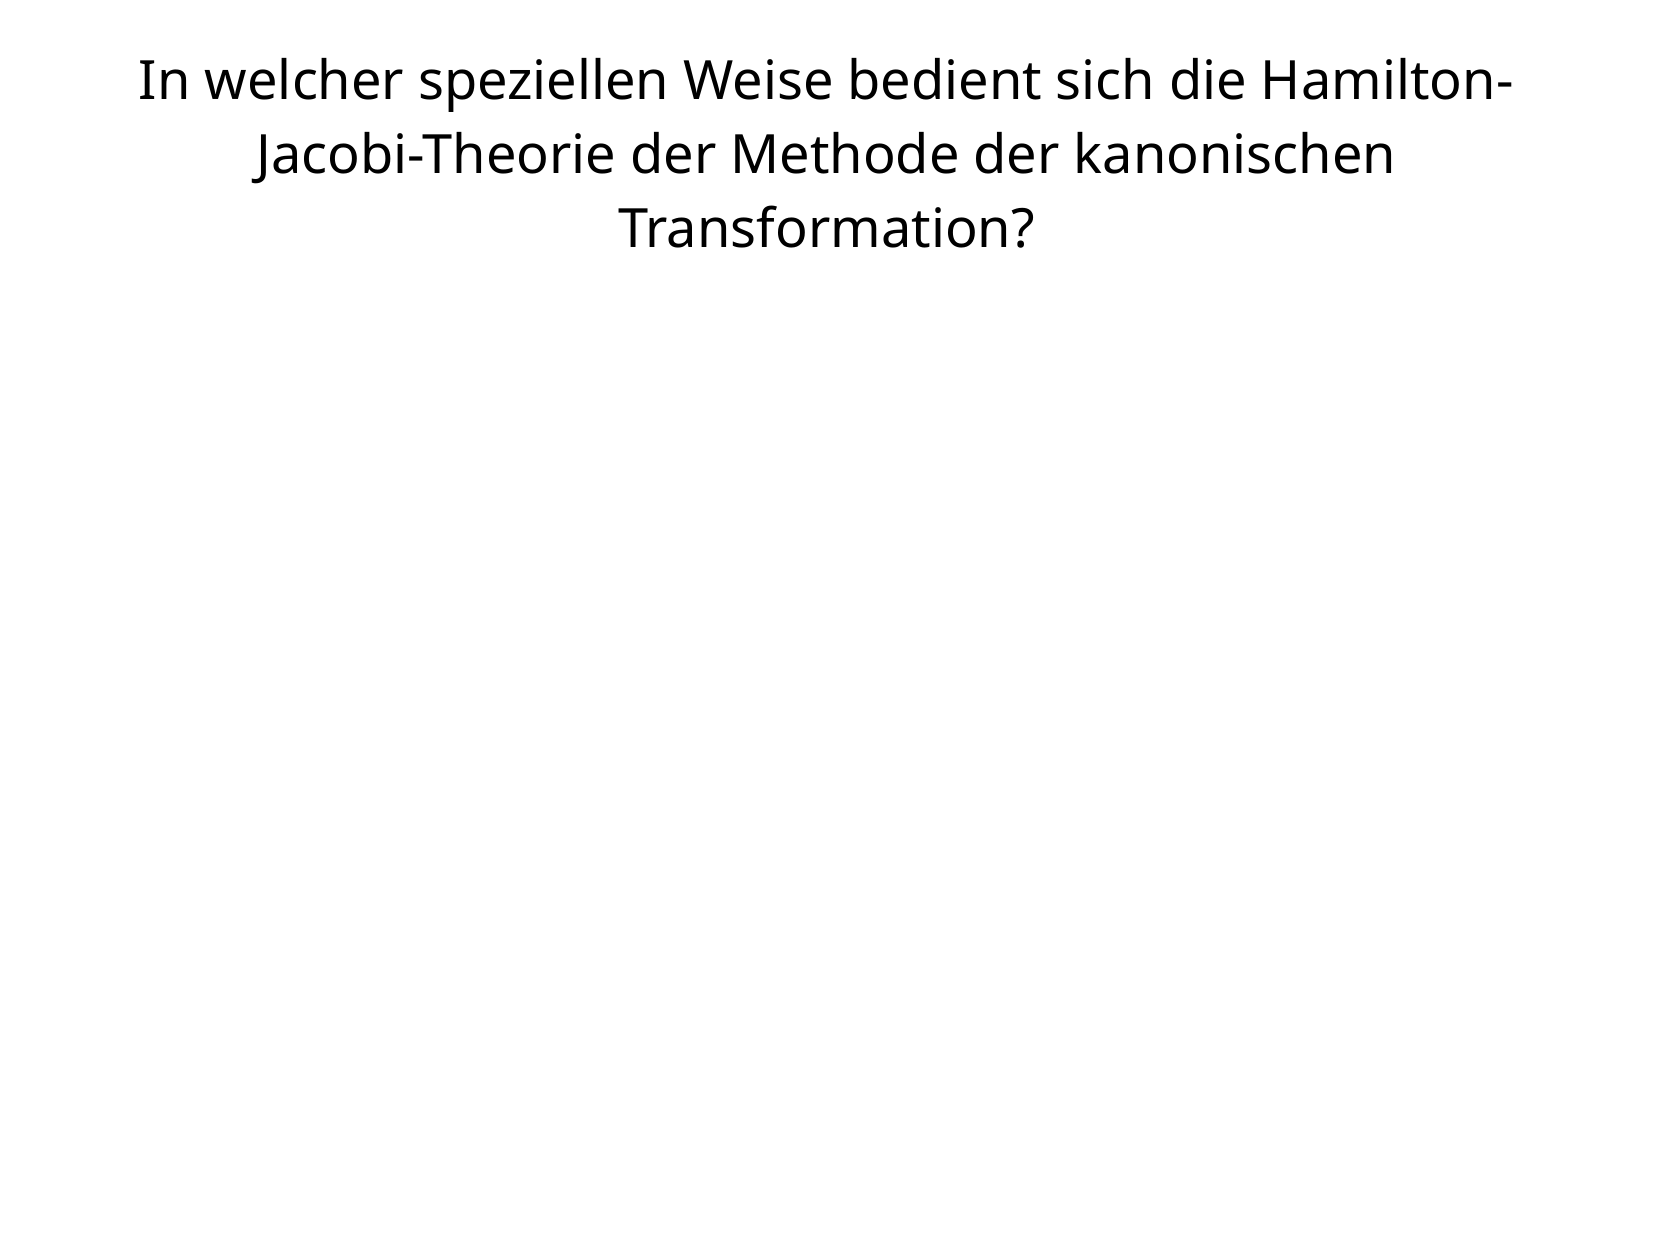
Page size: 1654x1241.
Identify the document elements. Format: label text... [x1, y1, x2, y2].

title In welcher speziellen Weise bedient sich die Hamilton-Jacobi-Theorie der Methode der kanonischen Transformation? [82, 49, 1571, 257]
